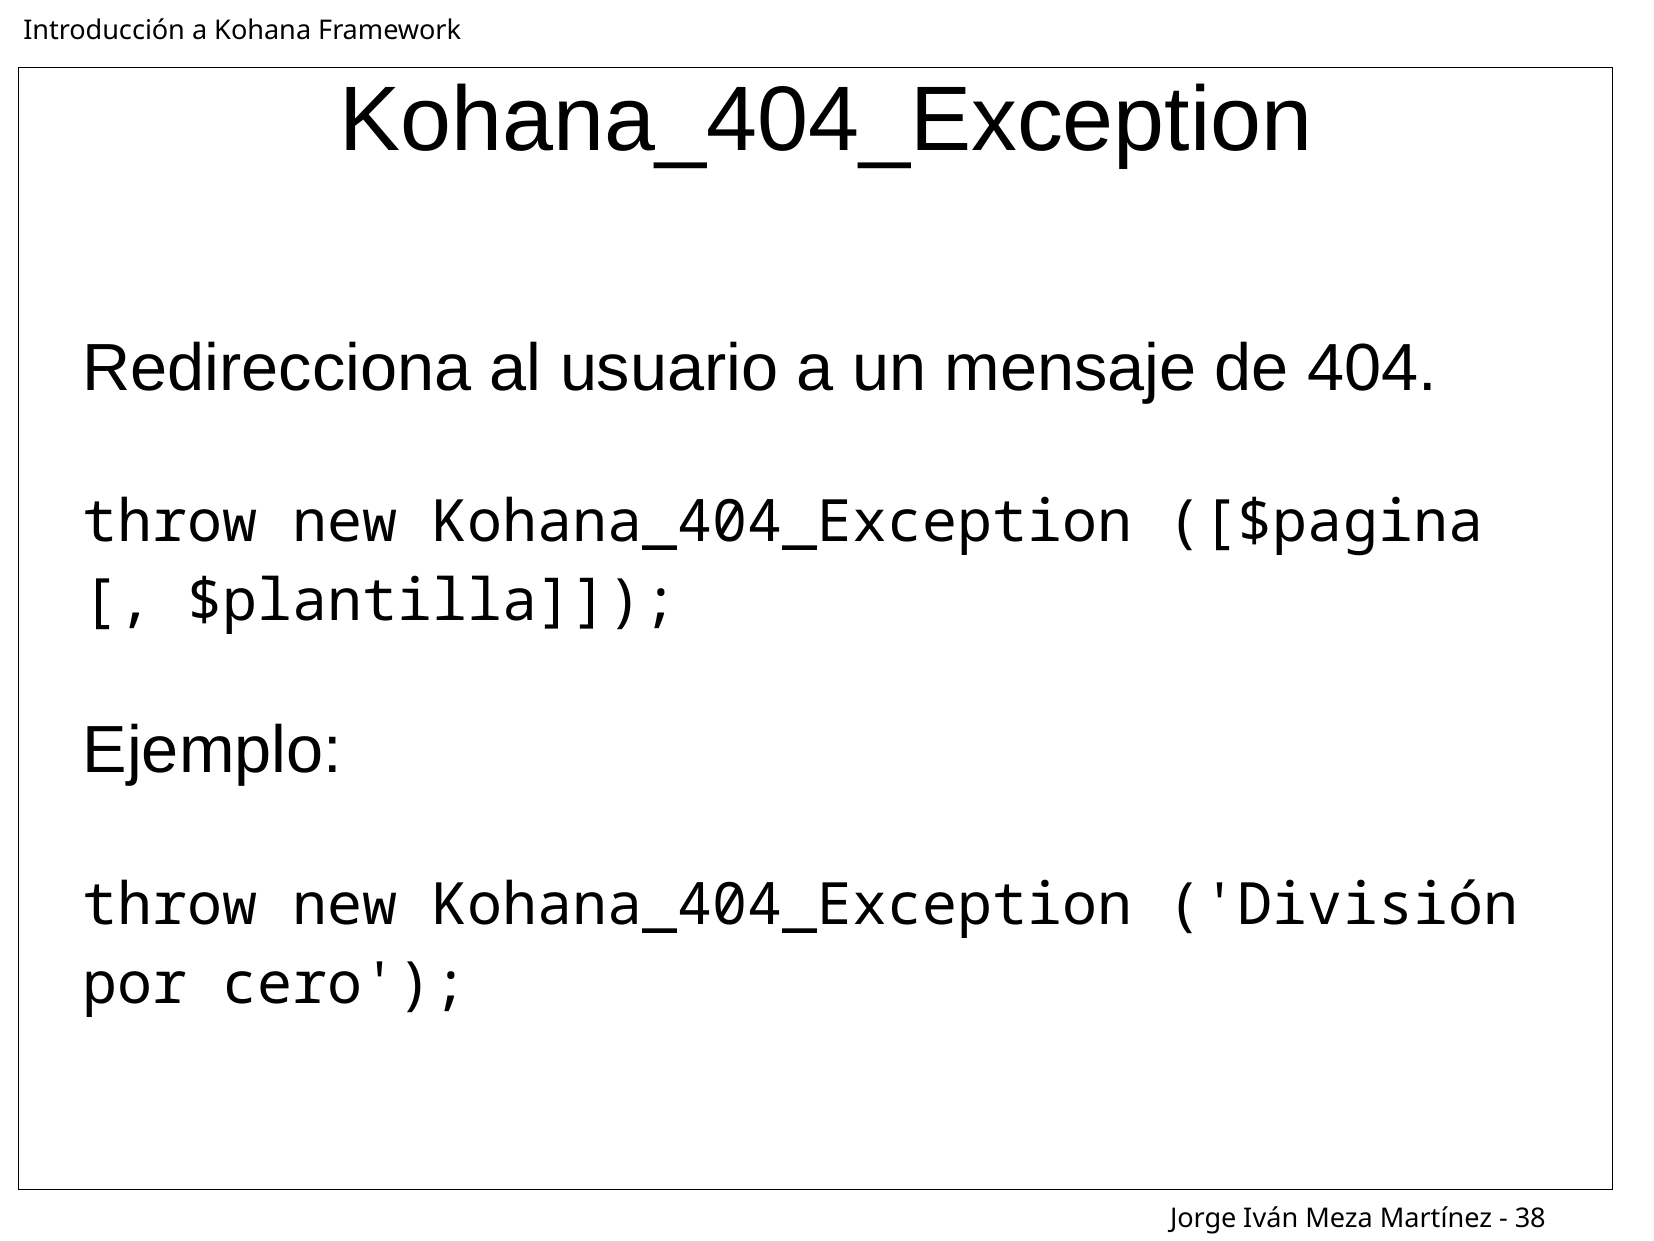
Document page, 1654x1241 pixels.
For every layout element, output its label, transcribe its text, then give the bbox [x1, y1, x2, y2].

title Kohana_404_Exception [82, 56, 1571, 181]
subtitle Redirecciona al usuario a un mensaje de 404. throw new Kohana_404_Exception ([$pagina [, $plantilla]]); Ejemplo: throw new Kohana_404_Exception ('División por cero'); [82, 194, 1571, 1156]
